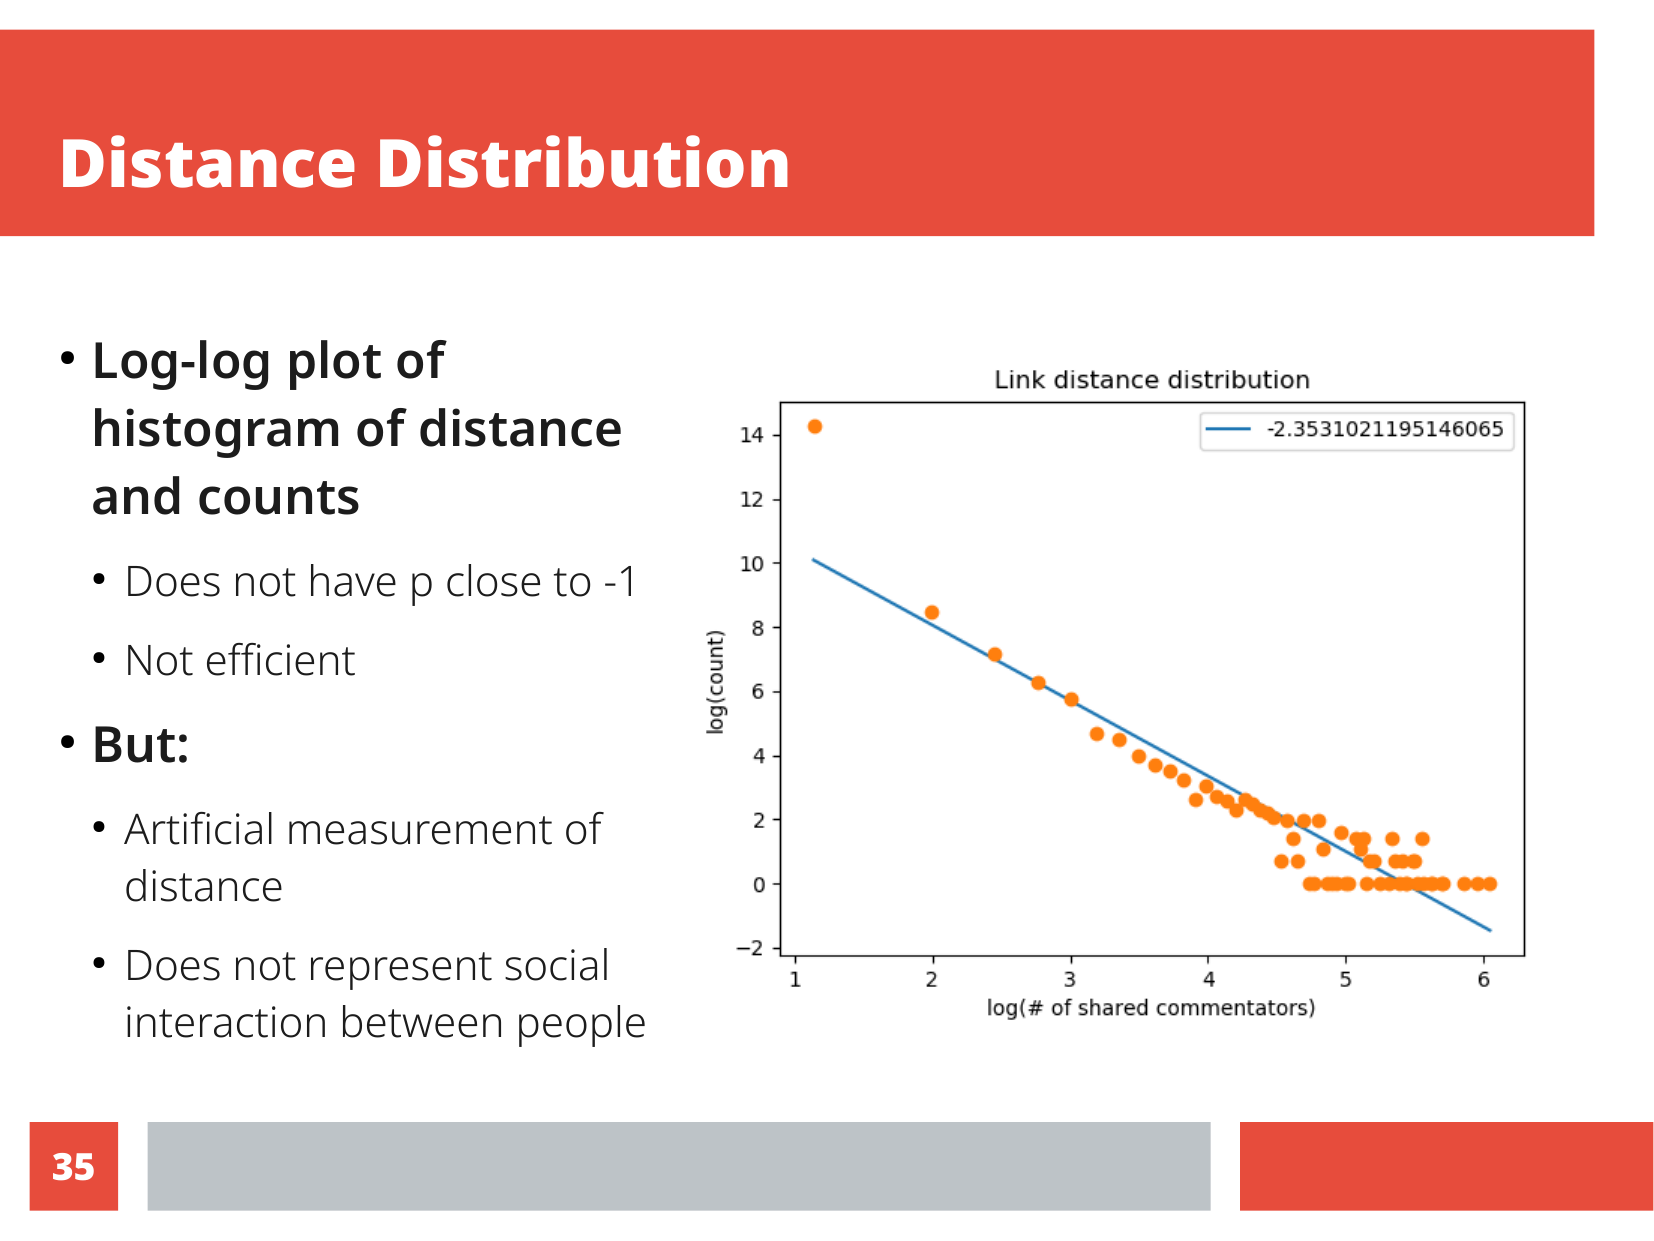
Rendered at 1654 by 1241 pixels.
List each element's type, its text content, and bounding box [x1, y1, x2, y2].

title Distance Distribution [59, 59, 1595, 207]
list Log-log plot of histogram of distance and counts Does not have p close to -1 Not efficient But: Artificial measurement of distance Does not represent social interaction between people [59, 324, 661, 1093]
picture [660, 315, 1620, 1036]
